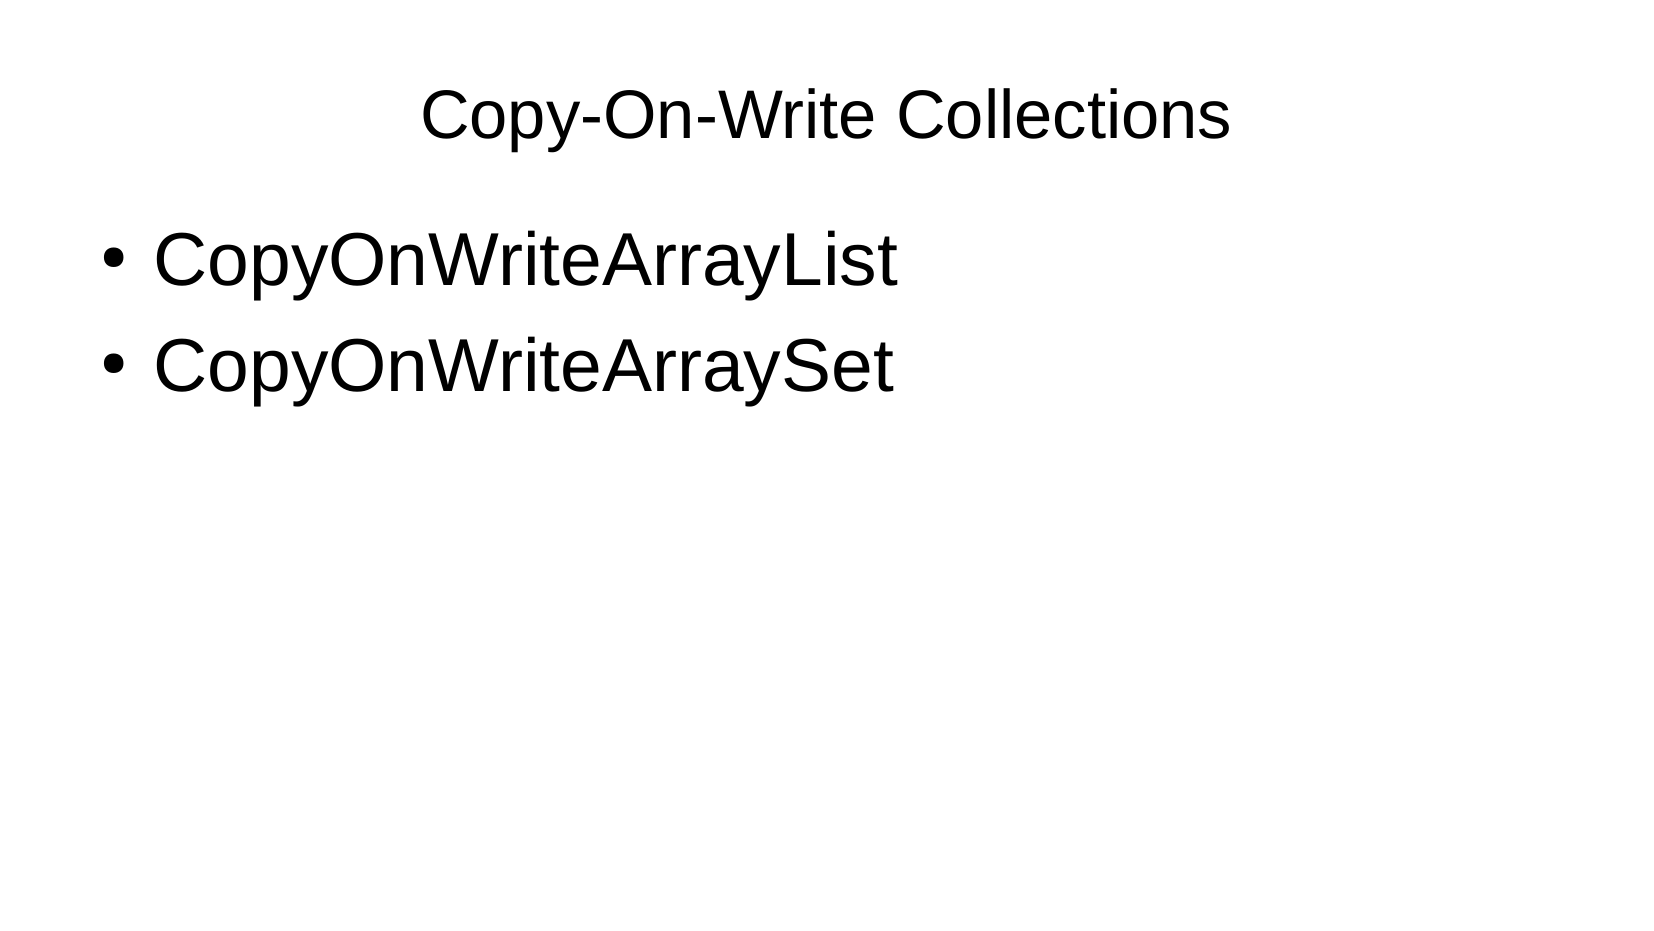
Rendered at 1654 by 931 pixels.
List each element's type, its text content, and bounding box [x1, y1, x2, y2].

list CopyOnWriteArrayList CopyOnWriteArraySet [82, 217, 1571, 757]
title Copy-On-Write Collections [82, 36, 1571, 193]
